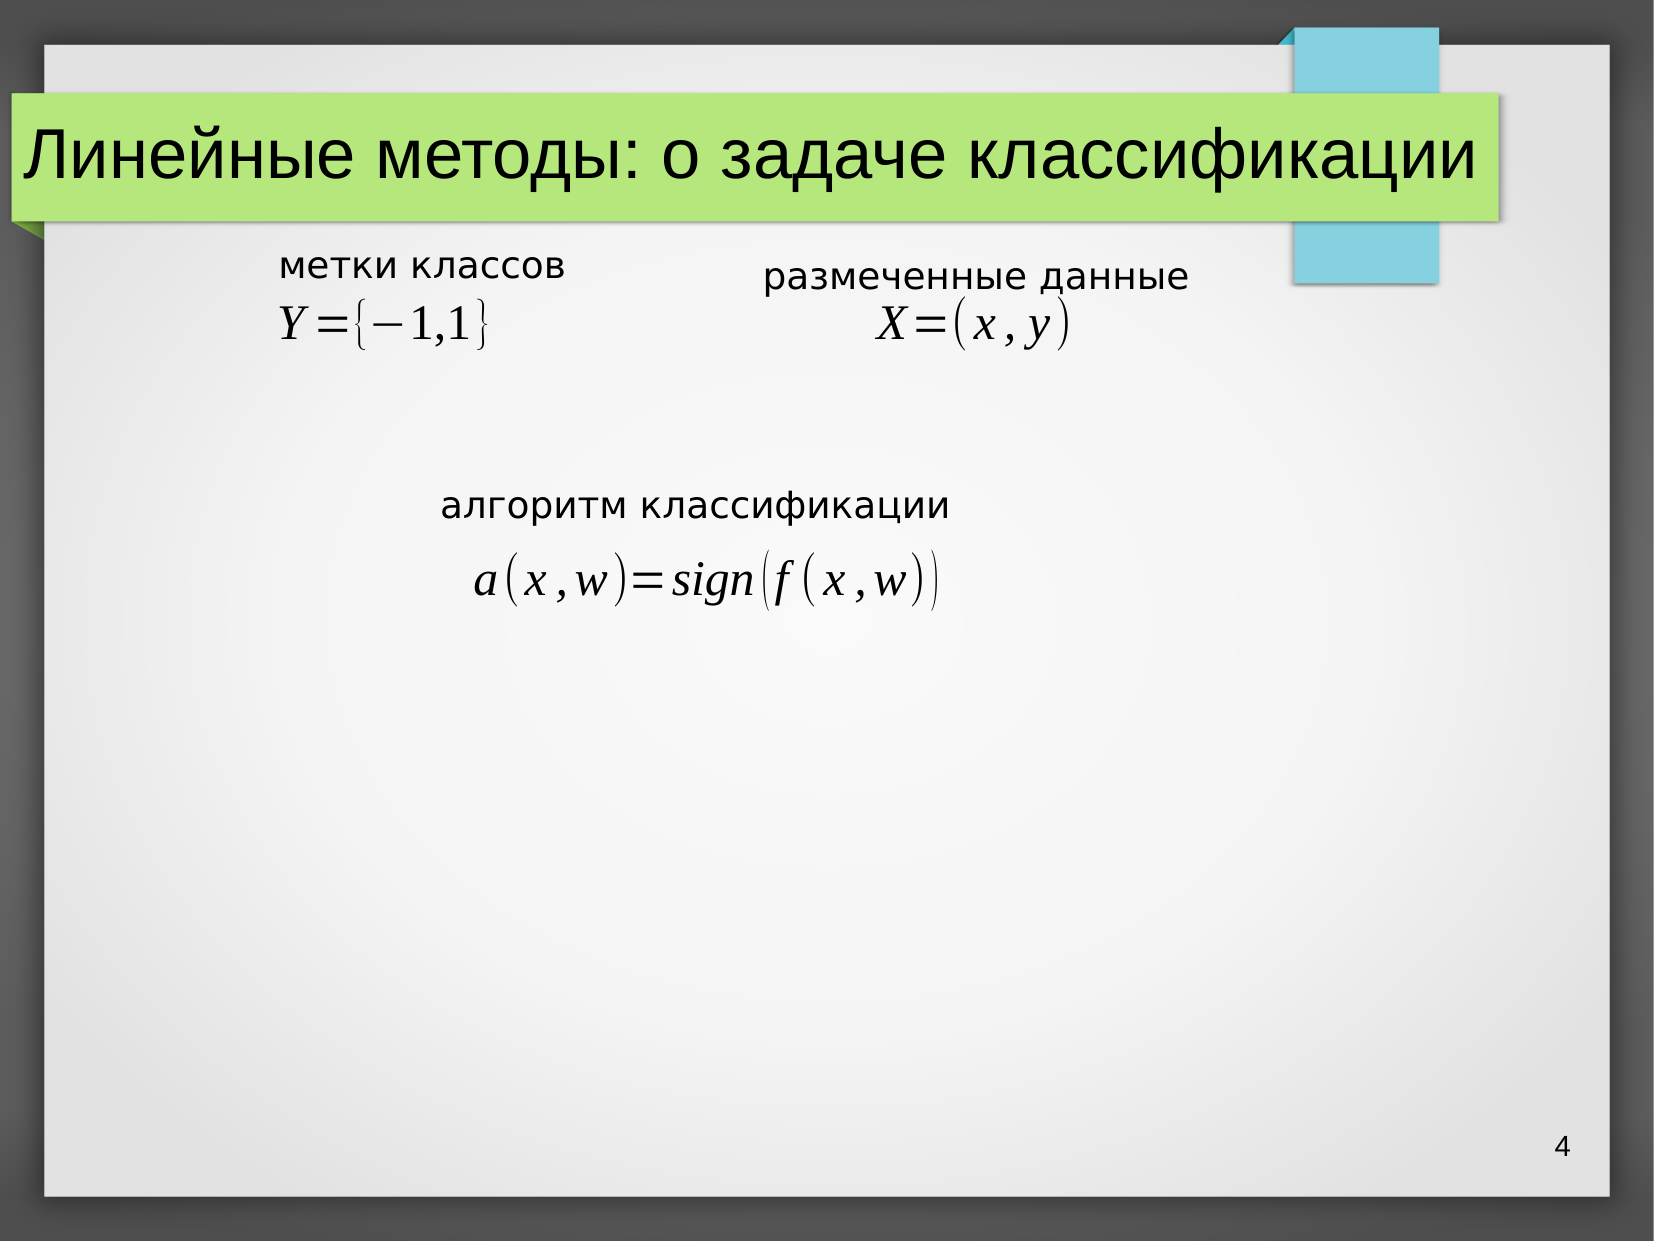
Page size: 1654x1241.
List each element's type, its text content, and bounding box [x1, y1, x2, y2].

chart [466, 546, 945, 615]
picture [0, 0, 1654, 1241]
text_box алгоритм классификации [425, 476, 966, 535]
text_box метки классов [263, 236, 581, 295]
title Линейные методы: о задаче классификации [23, 82, 1512, 225]
chart [271, 295, 500, 353]
text_box размеченные данные [747, 247, 1205, 306]
chart [865, 306, 1078, 354]
